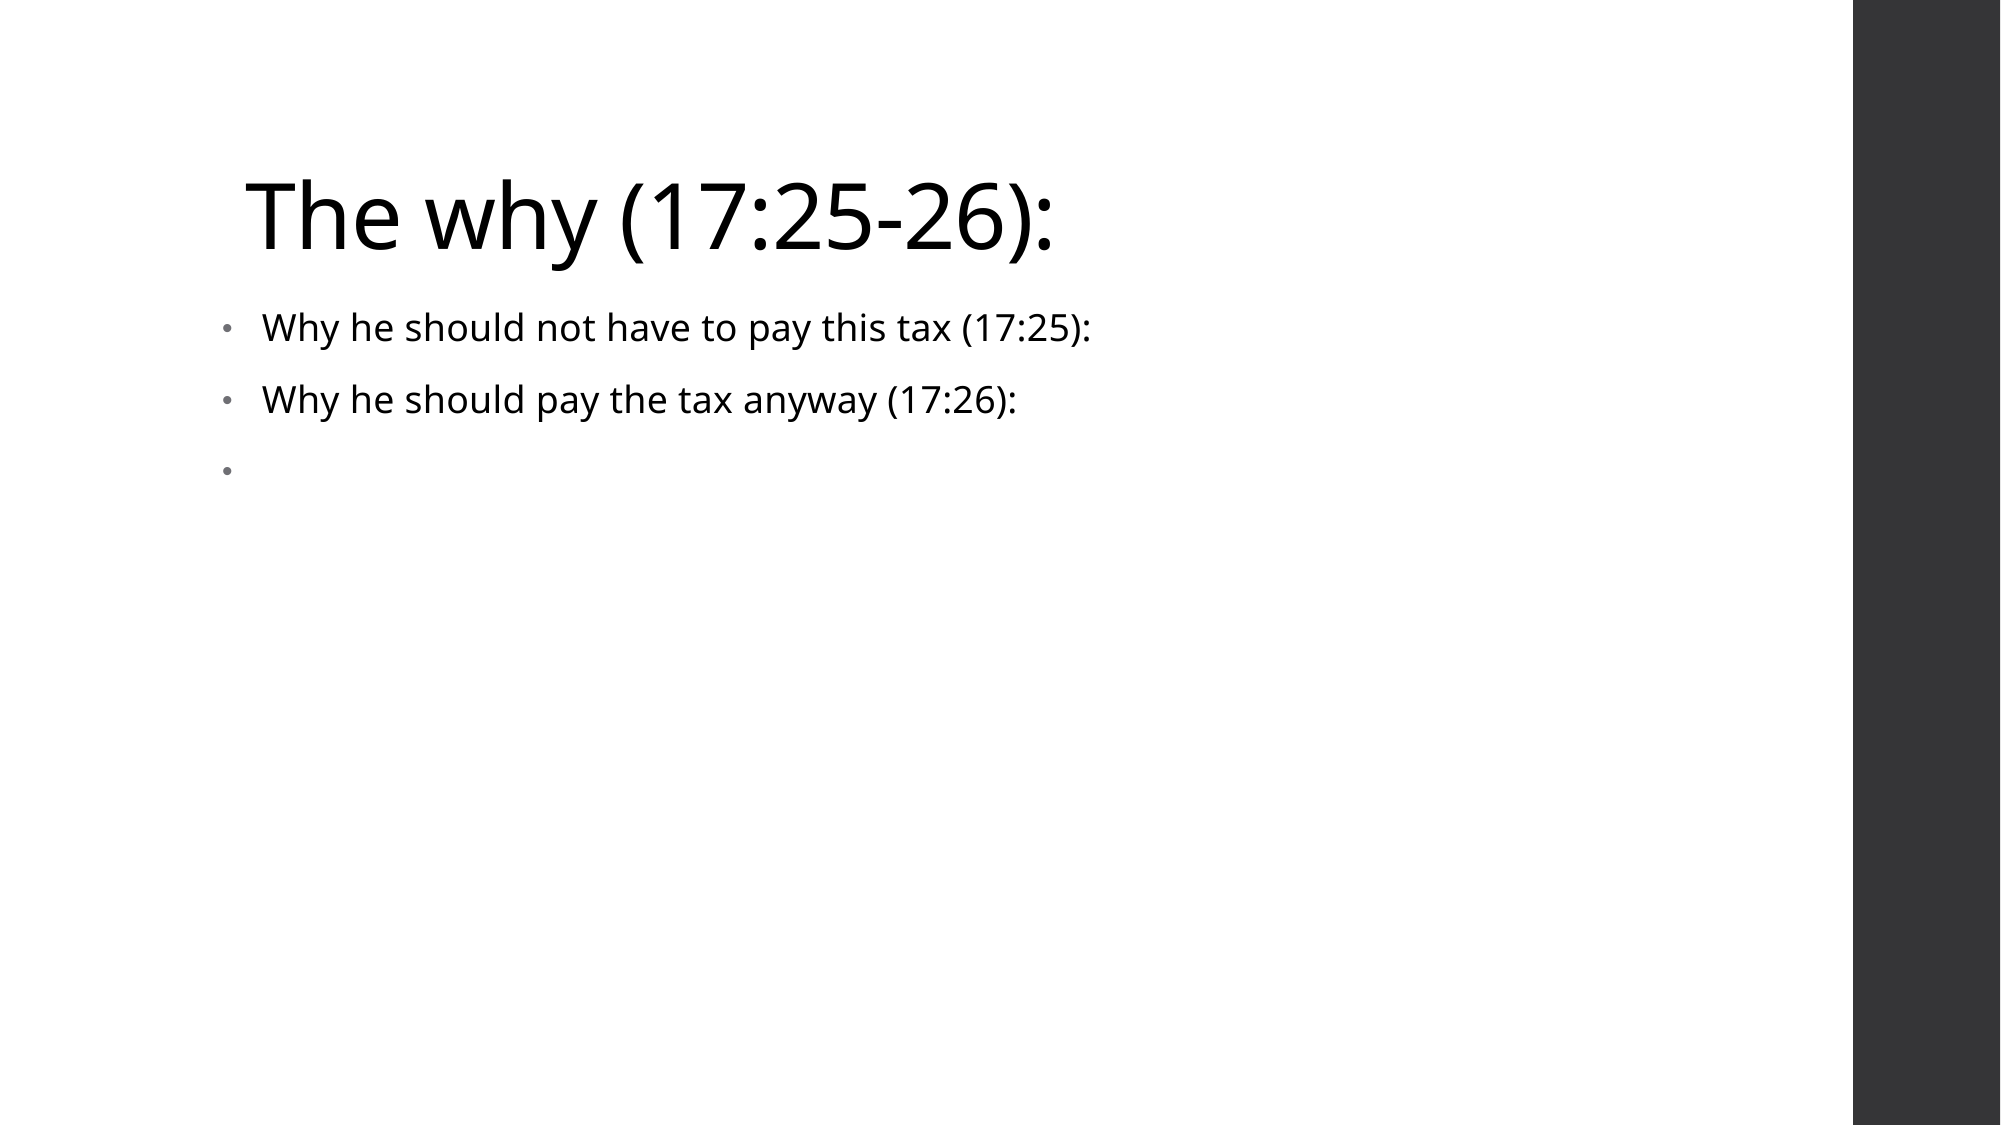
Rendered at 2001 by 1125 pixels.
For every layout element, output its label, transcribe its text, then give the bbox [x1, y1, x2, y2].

list Why he should not have to pay this tax (17:25): Why he should pay the tax anyway (17:26): [206, 299, 1617, 1014]
title The why (17:25-26): [206, 60, 1797, 278]
